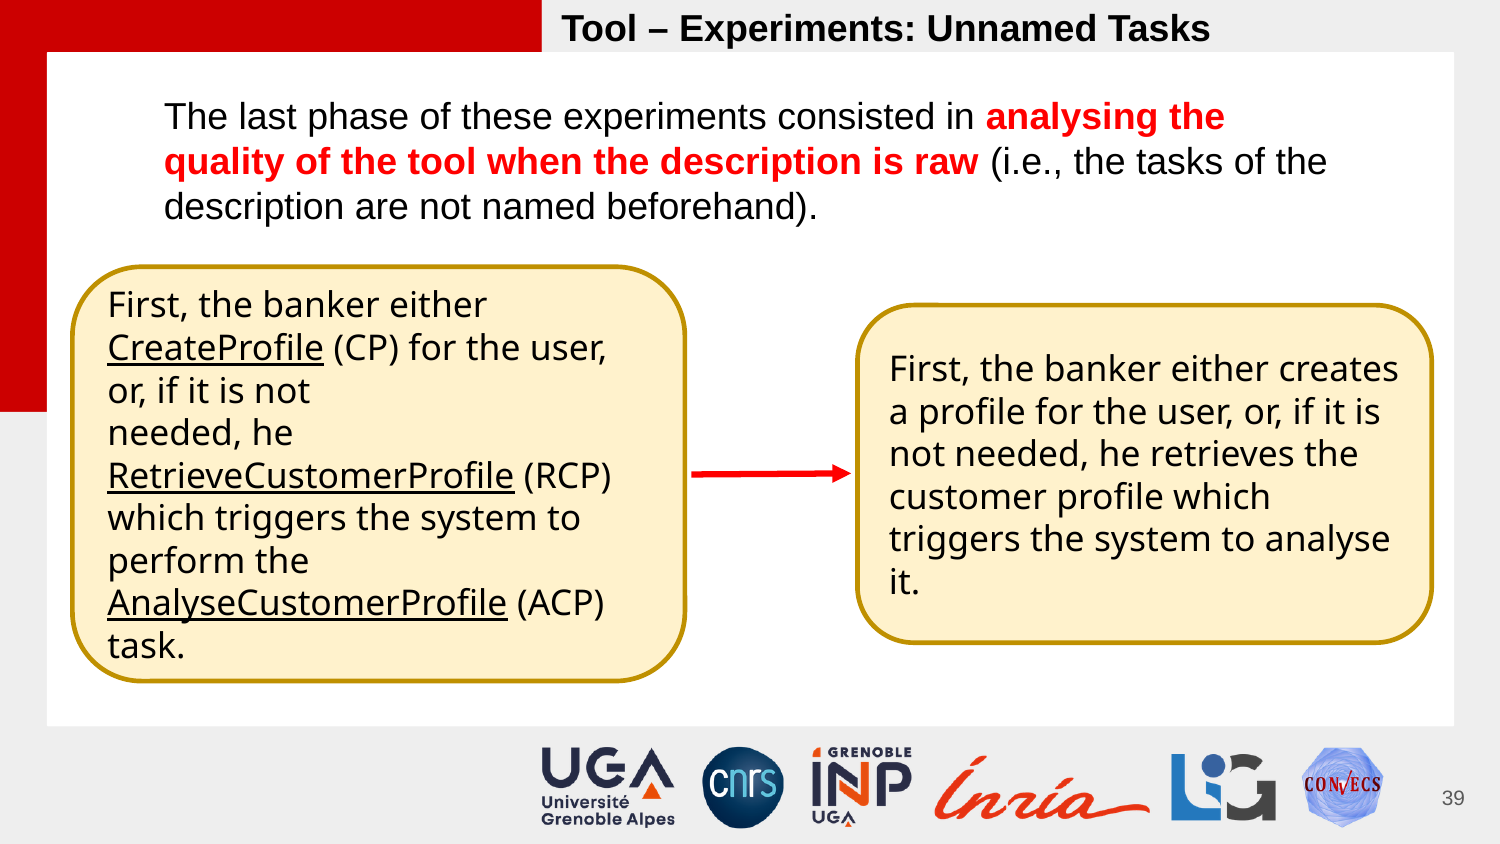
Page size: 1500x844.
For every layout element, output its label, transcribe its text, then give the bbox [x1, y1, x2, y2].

text_box Tool – Experiments: Unnamed Tasks [546, 0, 1441, 55]
picture [0, 0, 1500, 844]
slide_number <numéro> [1389, 764, 1480, 830]
text_box First, the banker either CreateProfile (CP) for the user, or, if it is not needed, he RetrieveCustomerProfile (RCP) which triggers the system to perform the AnalyseCustomerProfile (ACP) task. [72, 266, 685, 682]
text_box The last phase of these experiments consisted in analysing the quality of the tool when the description is raw (i.e., the tasks of the description are not named beforehand). [148, 76, 1371, 267]
text_box First, the banker either creates a profile for the user, or, if it is not needed, he retrieves the customer profile which triggers the system to analyse it. [857, 305, 1432, 643]
